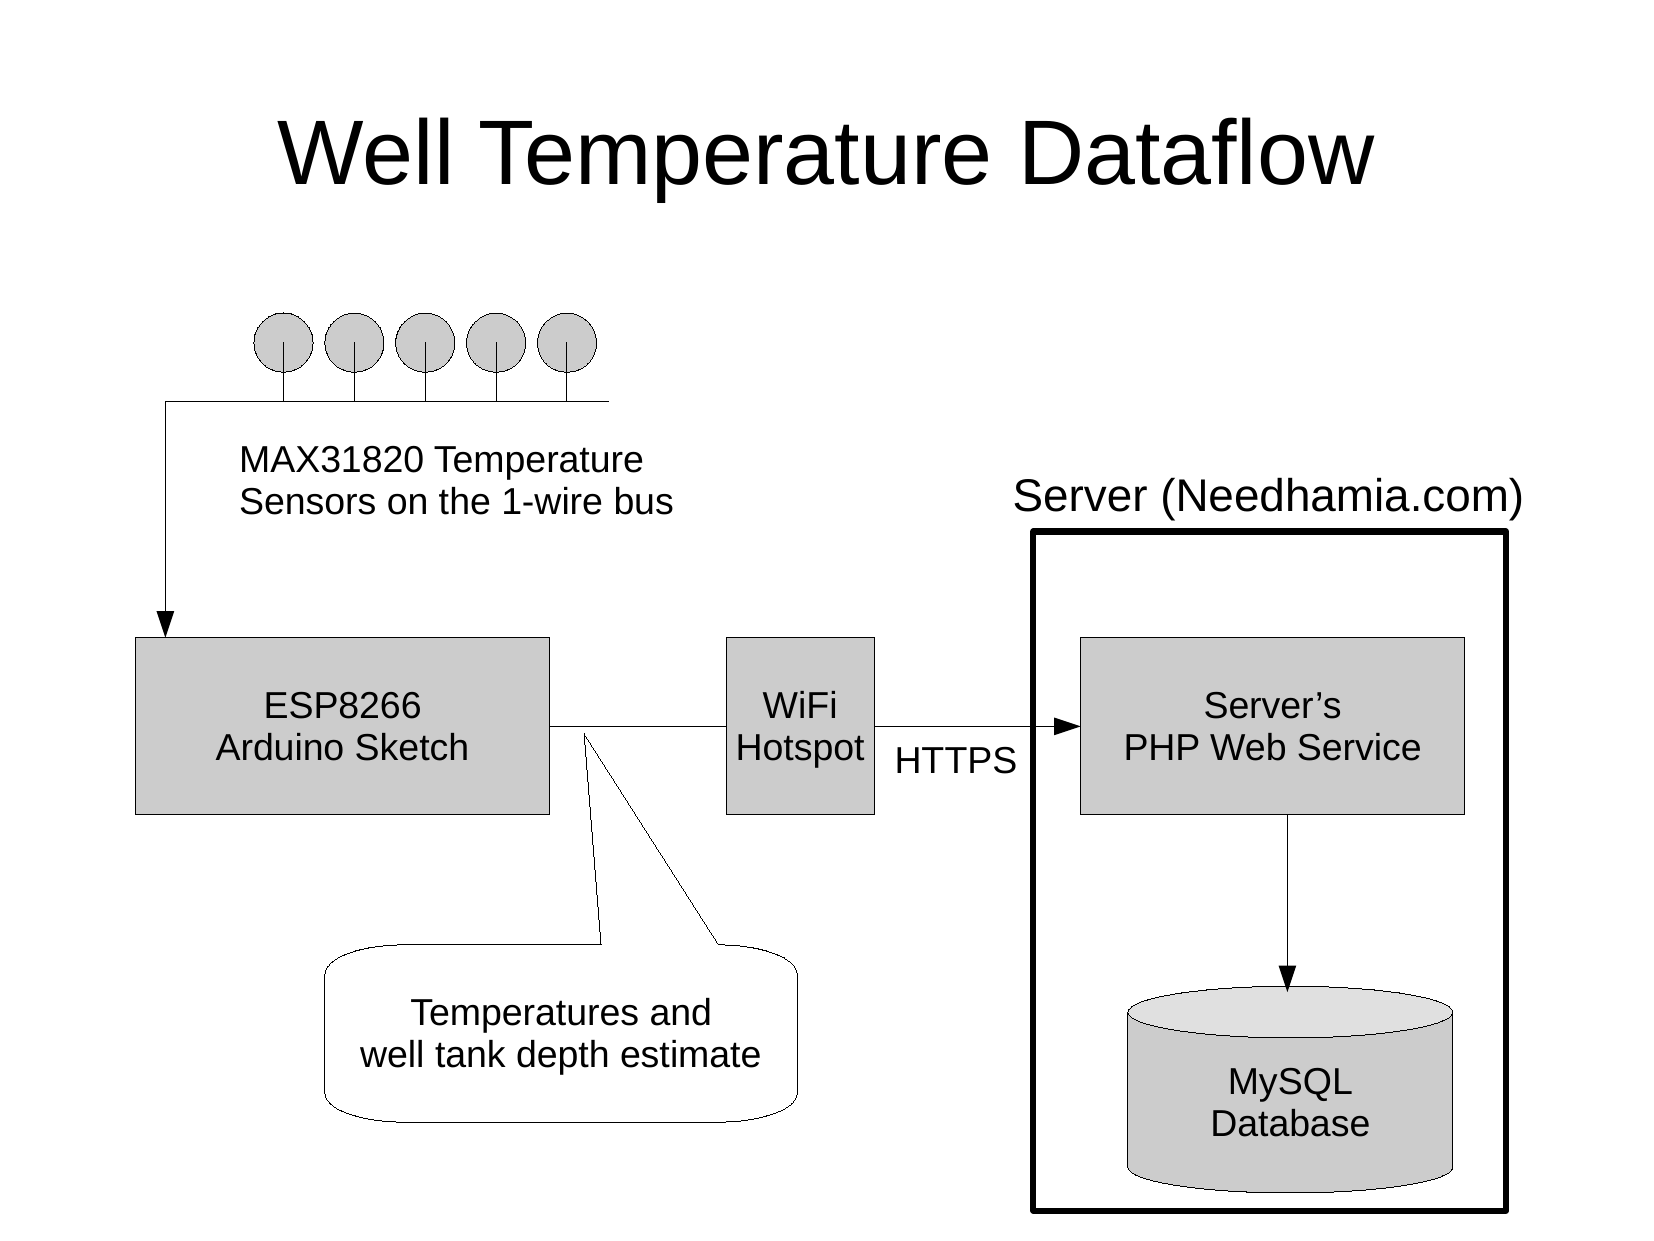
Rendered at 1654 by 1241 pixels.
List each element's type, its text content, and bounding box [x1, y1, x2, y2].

text_box Temperatures and well tank depth estimate [324, 733, 798, 1123]
text_box [253, 312, 314, 373]
text_box MySQL Database [1127, 1013, 1453, 1193]
text_box HTTPS [879, 732, 1030, 789]
text_box [395, 313, 455, 373]
text_box Server (Needhamia.com) [998, 462, 1540, 529]
text_box [537, 313, 597, 373]
text_box [324, 313, 384, 373]
title Well Temperature Dataflow [82, 49, 1571, 257]
text_box WiFi Hotspot [726, 637, 875, 815]
text_box Server’s PHP Web Service [1080, 637, 1465, 815]
text_box [466, 313, 526, 373]
text_box ESP8266 Arduino Sketch [135, 637, 550, 815]
text_box MAX31820 Temperature Sensors on the 1-wire bus [224, 431, 689, 529]
